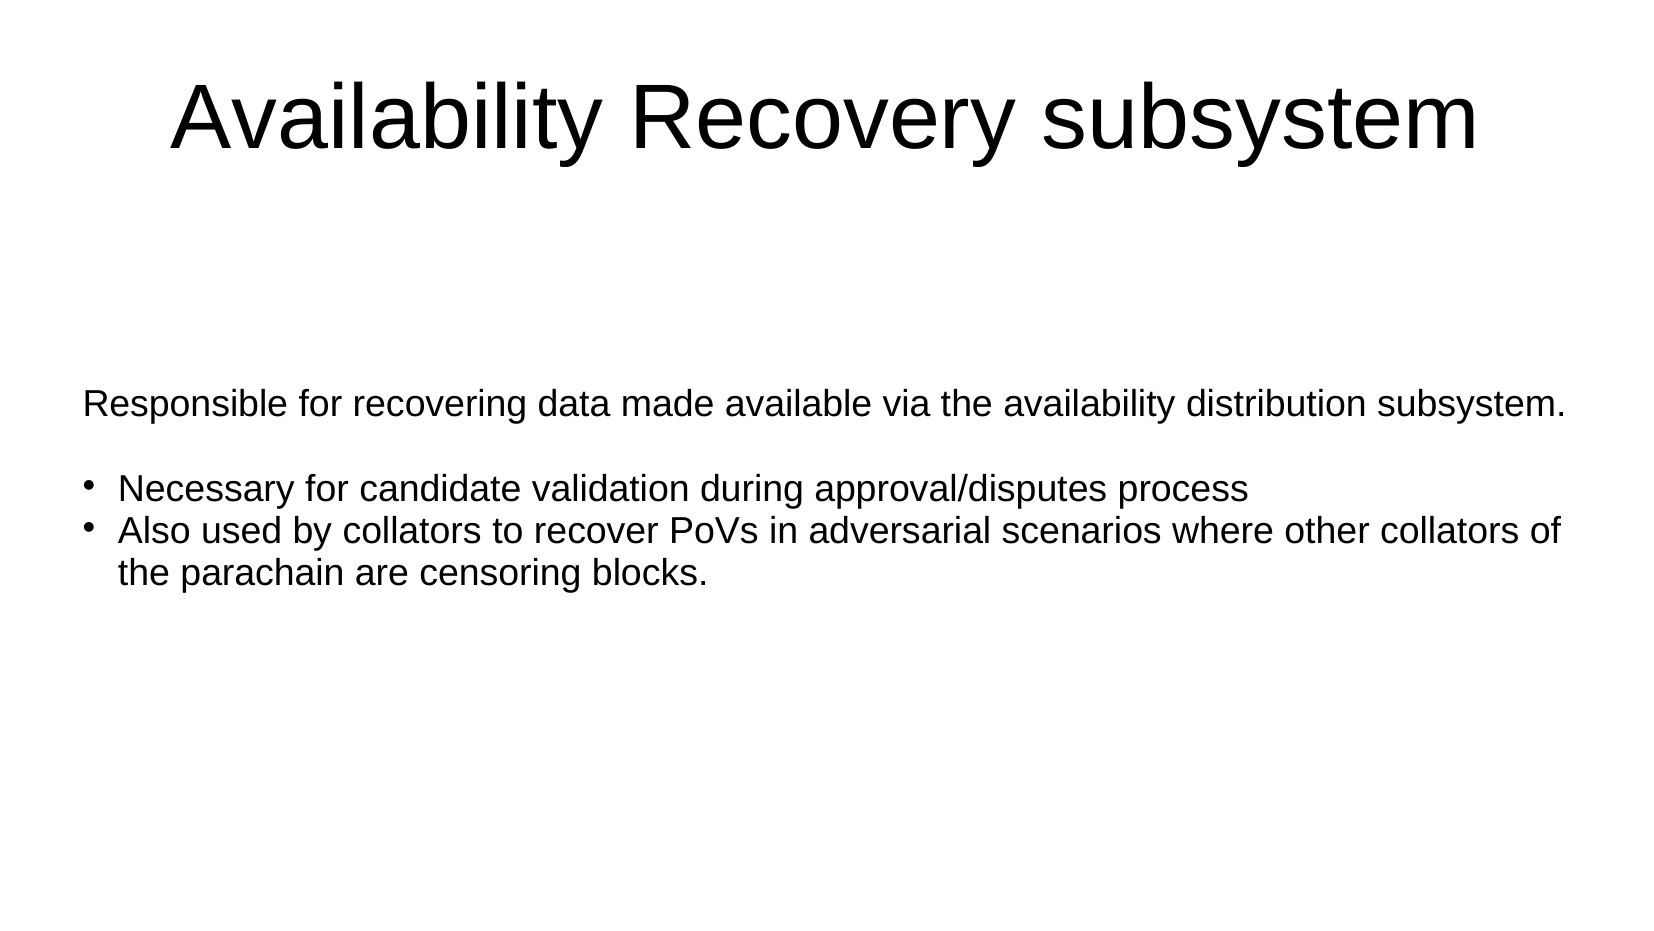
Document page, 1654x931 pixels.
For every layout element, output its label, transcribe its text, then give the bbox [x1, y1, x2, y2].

subtitle Responsible for recovering data made available via the availability distribution subsystem. Necessary for candidate validation during approval/disputes process Also used by collators to recover PoVs in adversarial scenarios where other collators of the parachain are censoring blocks. [82, 217, 1571, 758]
title Availability Recovery subsystem [82, 36, 1571, 193]
